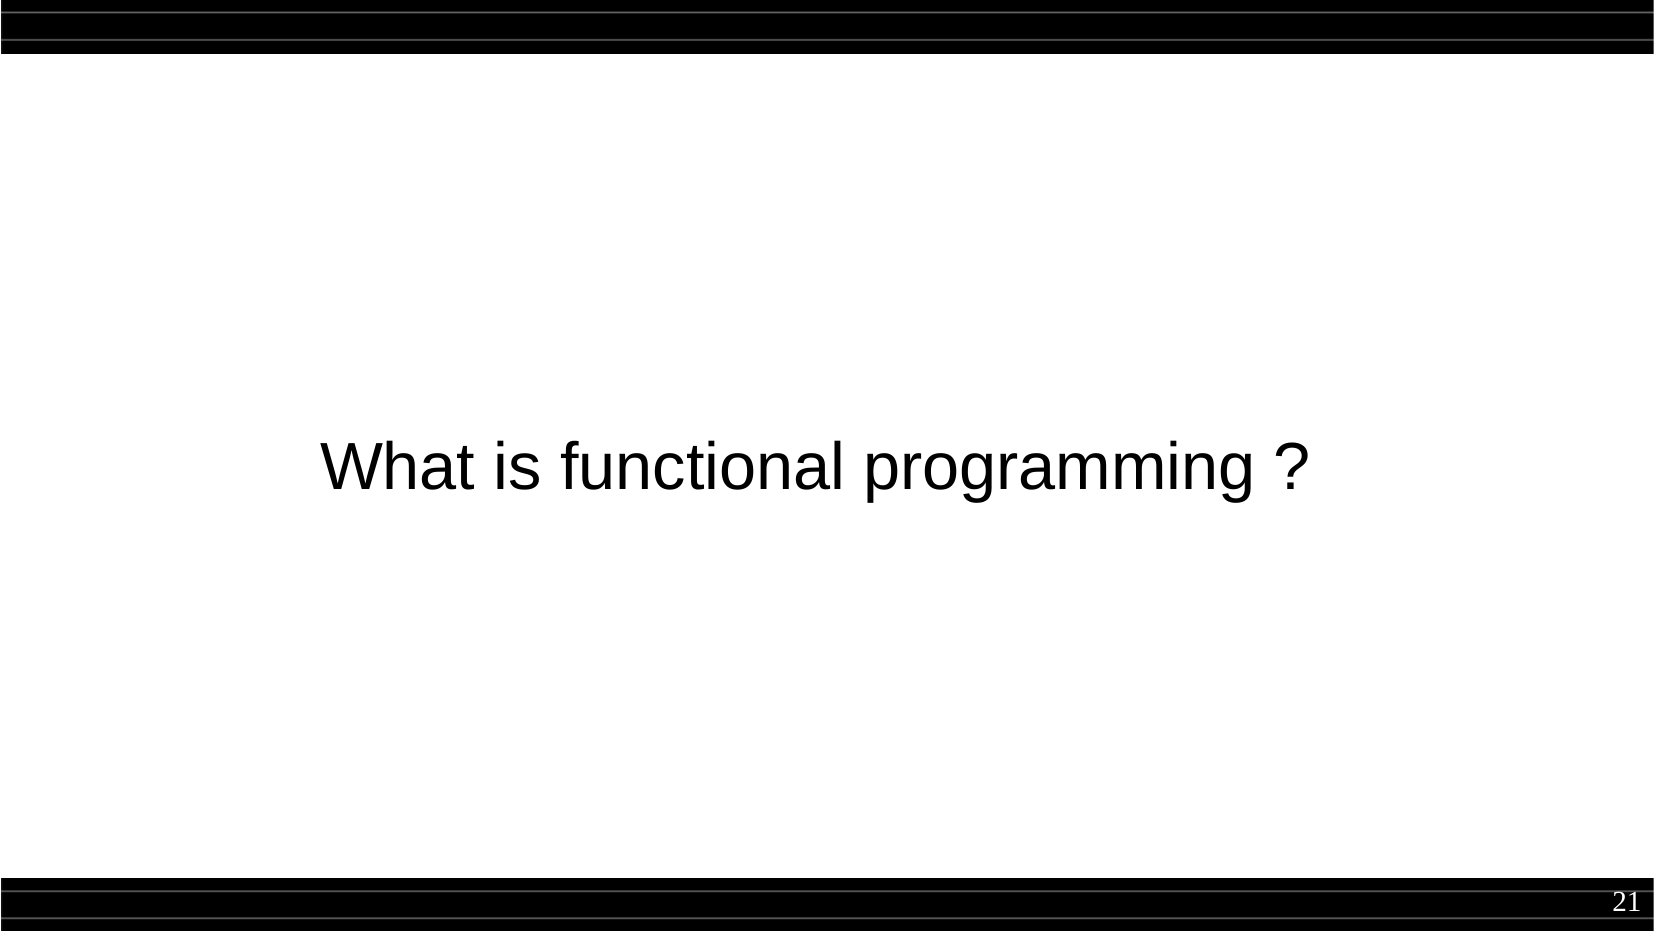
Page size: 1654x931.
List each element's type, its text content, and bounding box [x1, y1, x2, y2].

subtitle What is functional programming ? [71, 195, 1561, 739]
picture [1, 878, 1654, 931]
picture [1, 0, 1654, 54]
